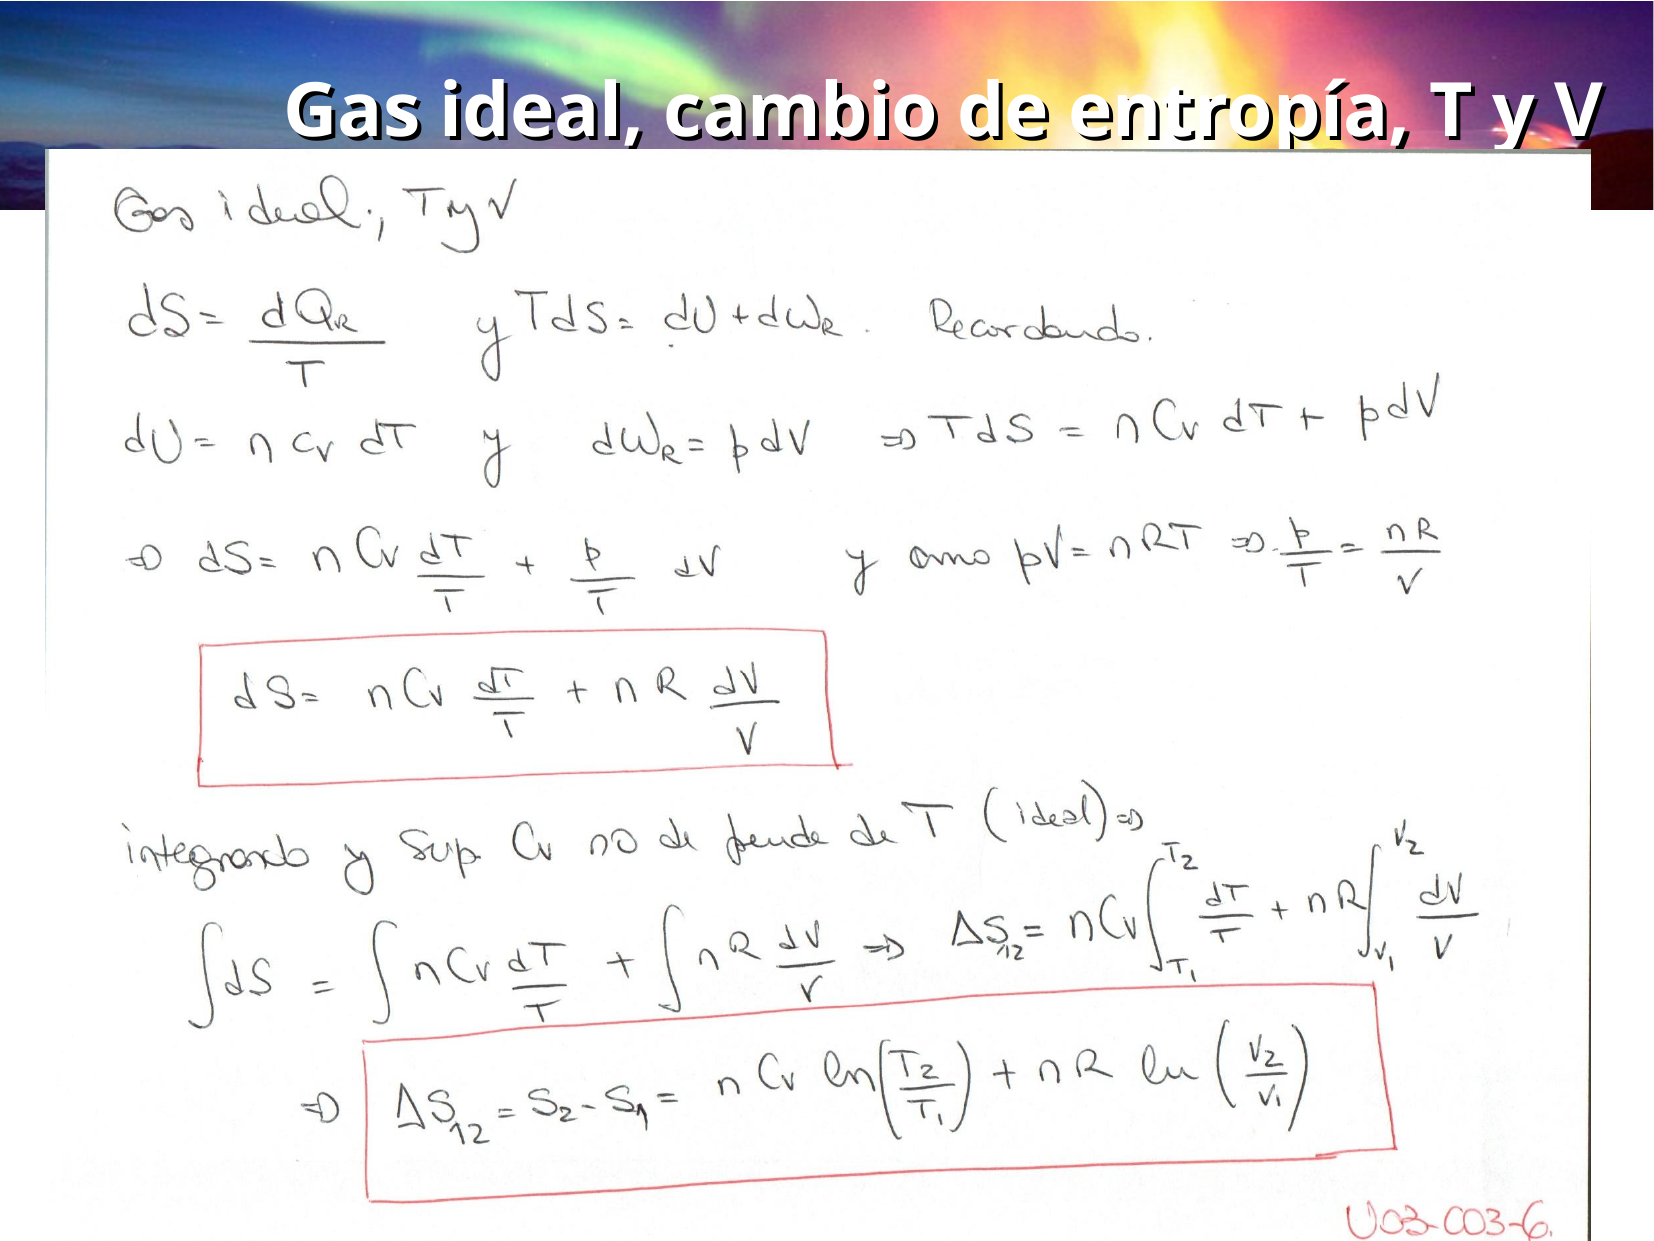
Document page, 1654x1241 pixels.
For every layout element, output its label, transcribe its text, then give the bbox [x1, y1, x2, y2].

title Gas ideal, cambio de entropía, T y V [15, 15, 1606, 199]
picture [0, 1, 1654, 1241]
